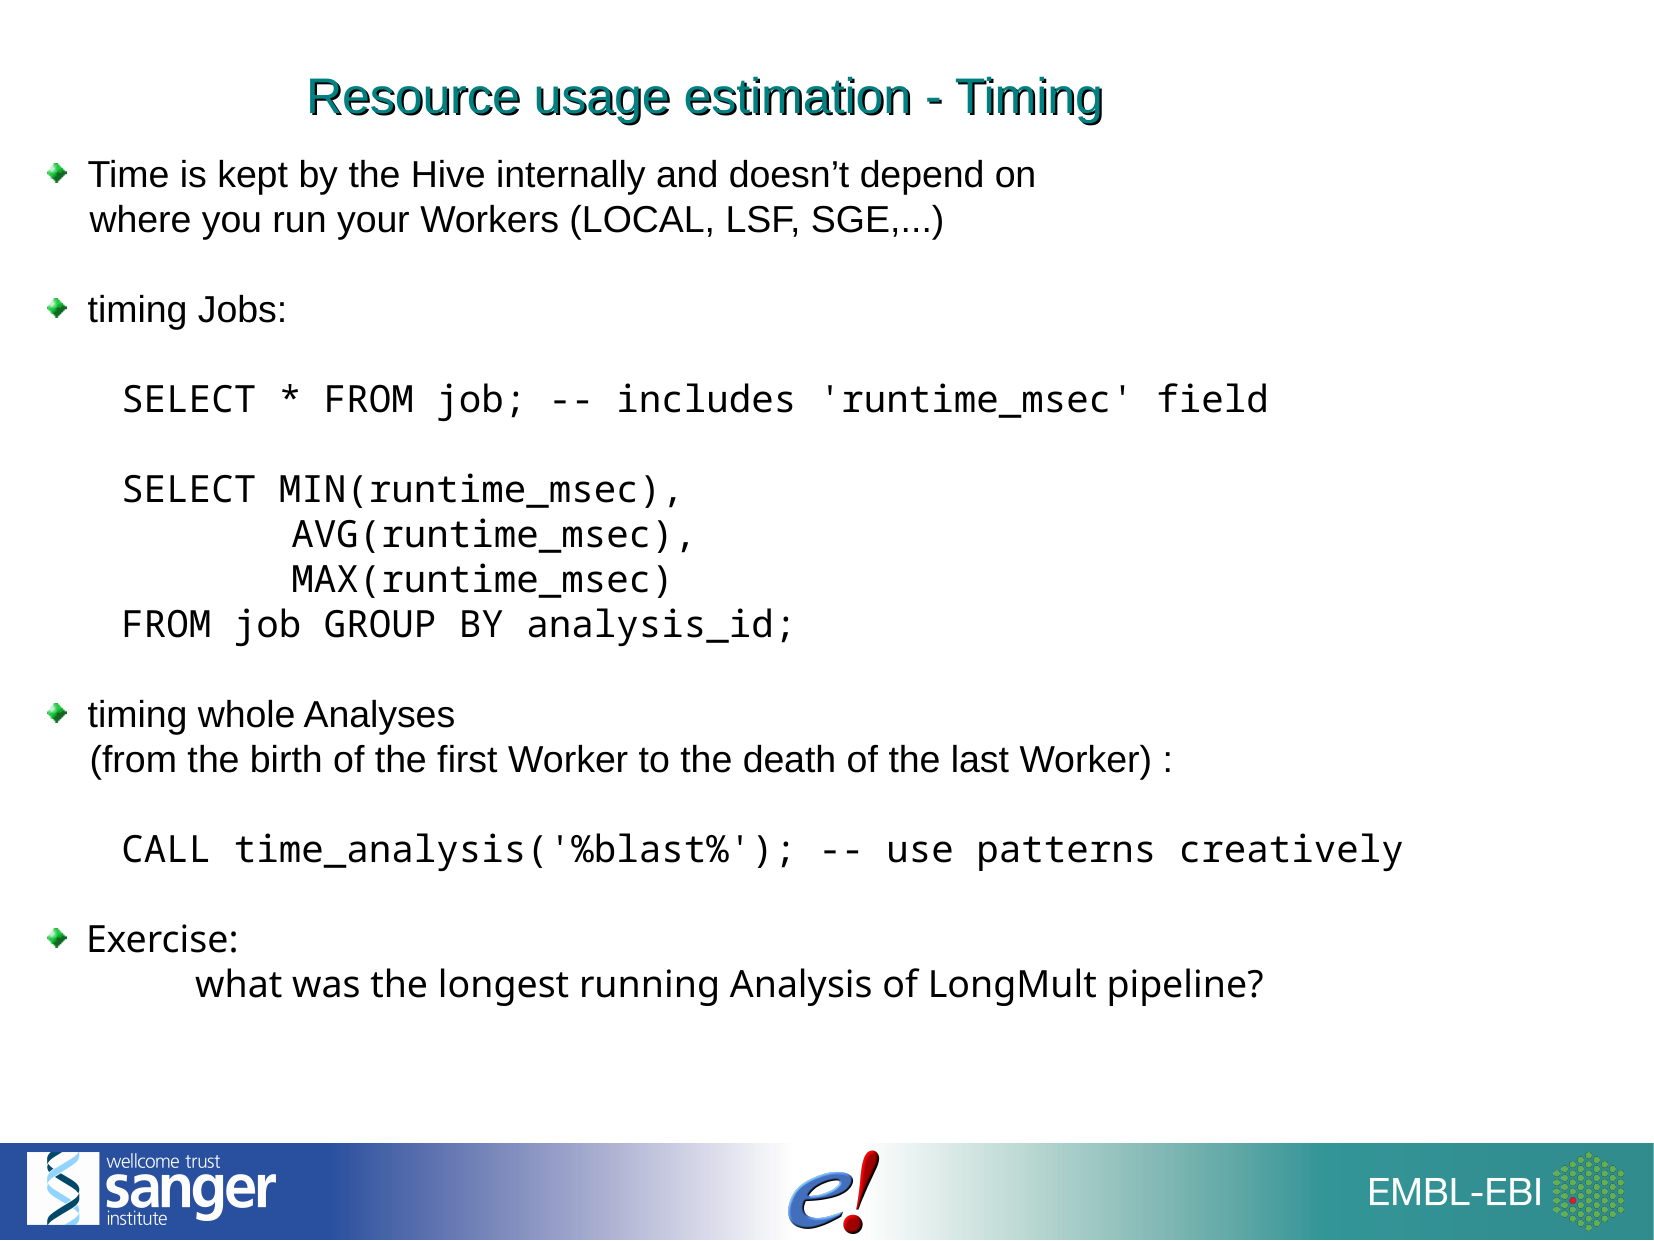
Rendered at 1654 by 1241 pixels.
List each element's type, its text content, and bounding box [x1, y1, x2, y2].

picture [47, 298, 67, 318]
picture [47, 703, 67, 723]
text_box Time is kept by the Hive internally and doesn’t depend on where you run your Workers (LOCAL, LSF, SGE,...) timing Jobs: SELECT * FROM job; -- includes 'runtime_msec' field SELECT MIN(runtime_msec), AVG(runtime_msec), MAX(runtime_msec) FROM job GROUP BY analysis_id; timing whole Analyses (from the birth of the first Worker to the death of the last Worker) : CALL time_analysis('%blast%'); -- use patterns creatively Exercise: what was the longest running Analysis of LongMult pipeline? [32, 135, 1598, 1081]
picture [0, 1143, 1654, 1240]
picture [47, 163, 67, 183]
text_box Resource usage estimation - Timing [82, 49, 1327, 135]
picture [47, 928, 67, 948]
